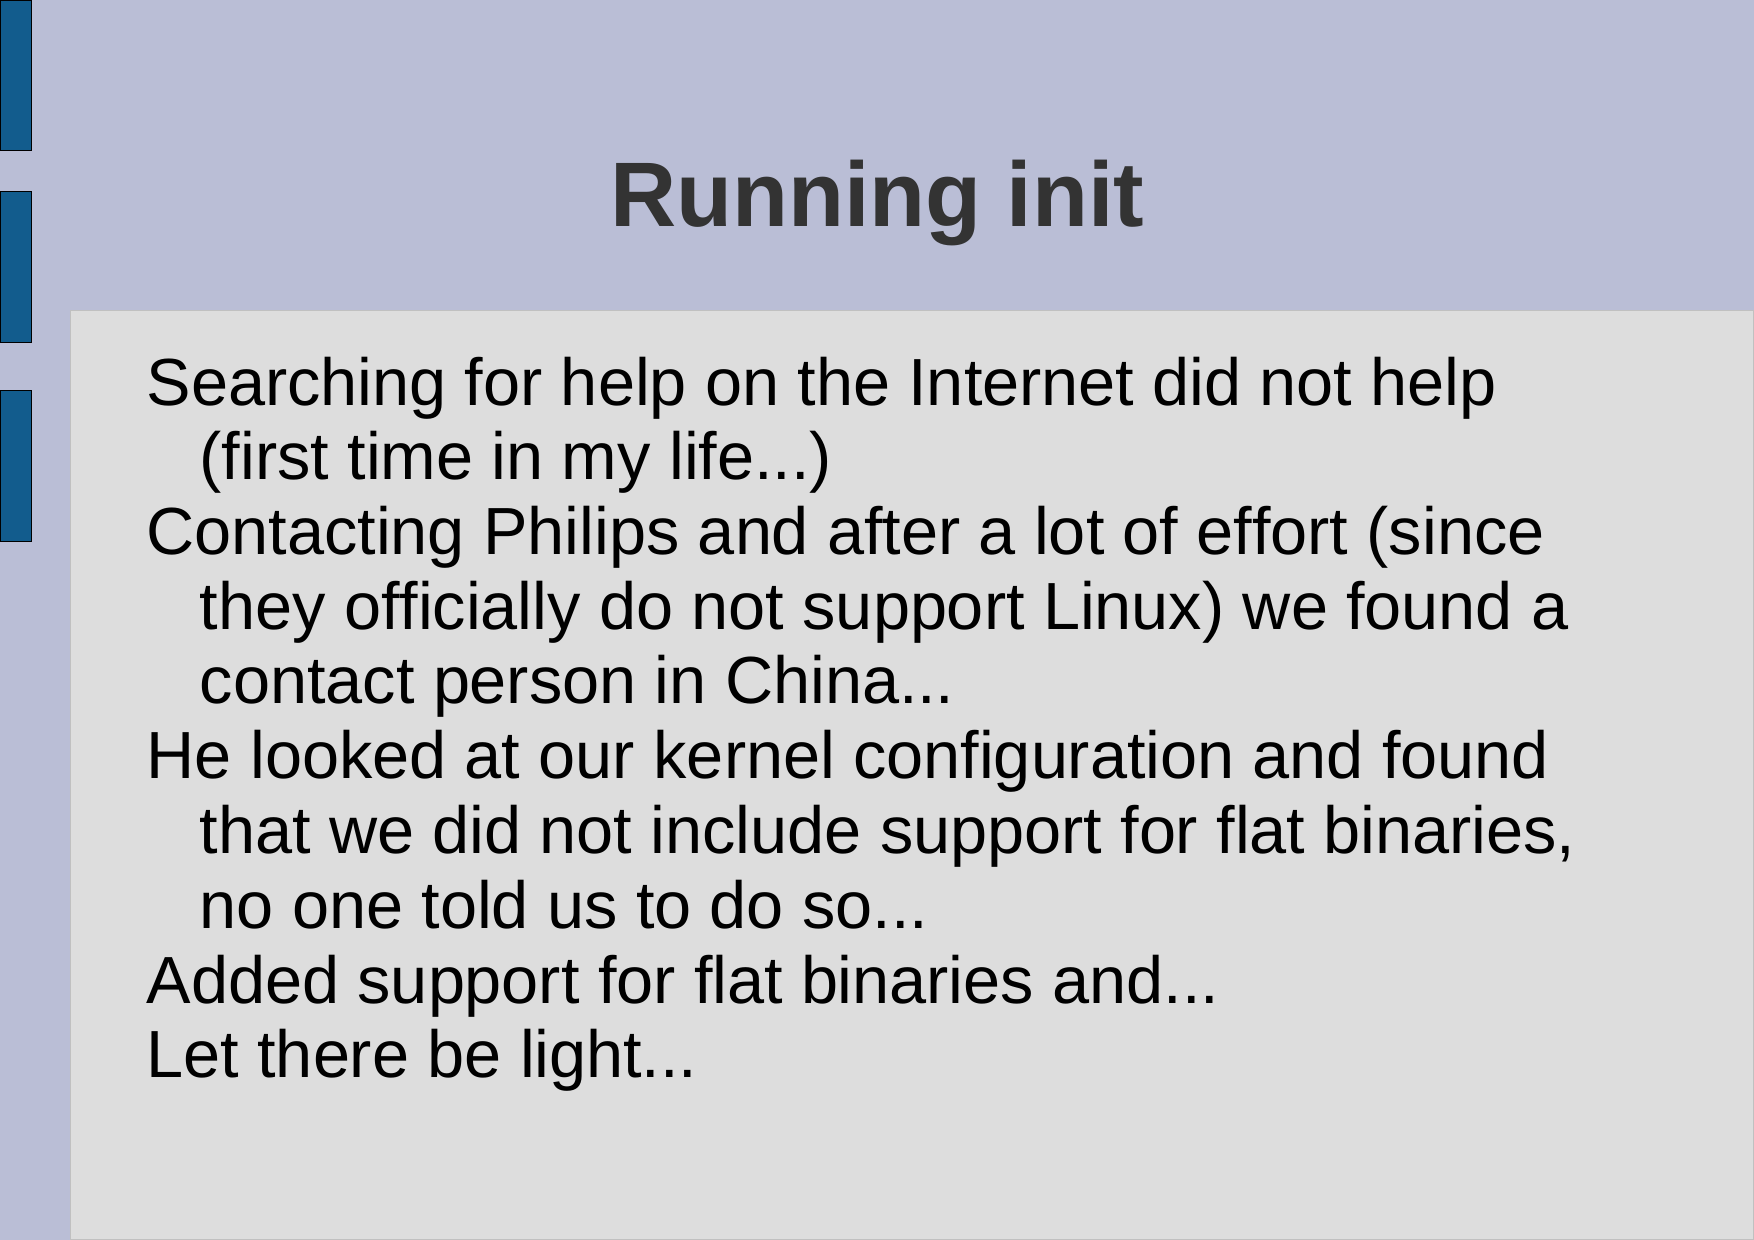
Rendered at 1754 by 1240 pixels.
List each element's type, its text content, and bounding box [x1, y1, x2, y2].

title Running init [128, 91, 1627, 299]
list Searching for help on the Internet did not help (first time in my life...) Contacting Philips and after a lot of effort (since they officially do not support Linux) we found a contact person in China... He looked at our kernel configuration and found that we did not include support for flat binaries, no one told us to do so... Added support for flat binaries and... Let there be light... [128, 344, 1627, 1126]
